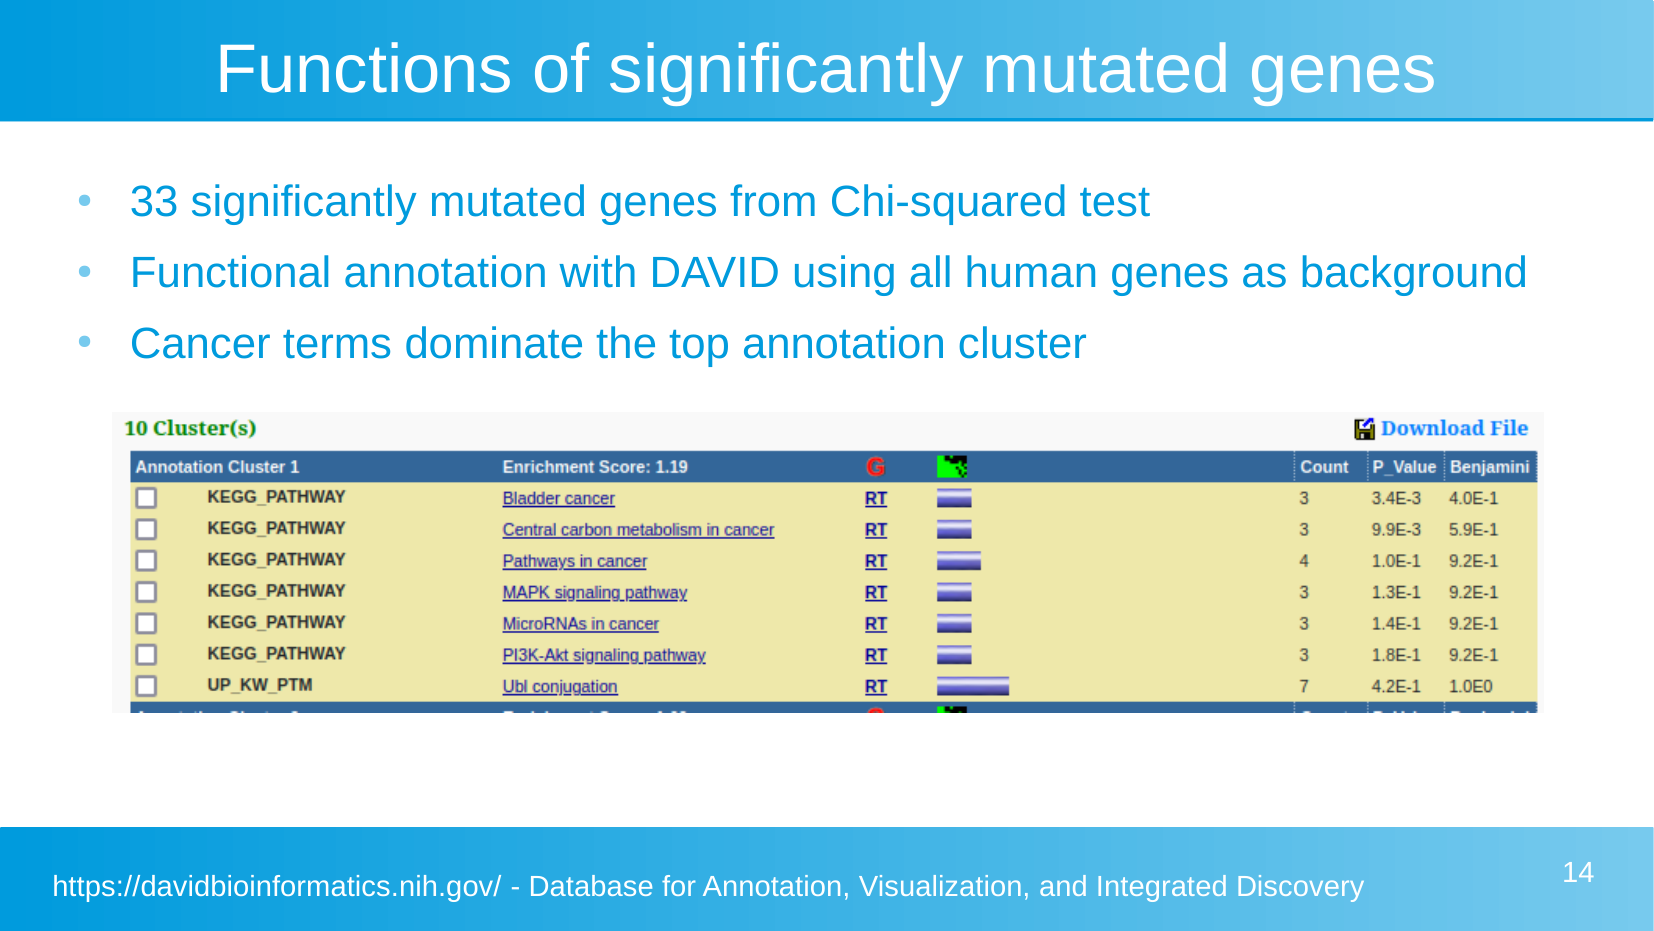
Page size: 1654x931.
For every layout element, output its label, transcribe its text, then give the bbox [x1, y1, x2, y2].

picture [112, 412, 1544, 713]
list 33 significantly mutated genes from Chi-squared test Functional annotation with DAVID using all human genes as background Cancer terms dominate the top annotation cluster [59, 177, 1595, 338]
title Functions of significantly mutated genes [59, 29, 1595, 108]
text_box https://davidbioinformatics.nih.gov/ - Database for Annotation, Visualization, and Integrated Discovery [37, 862, 1538, 931]
